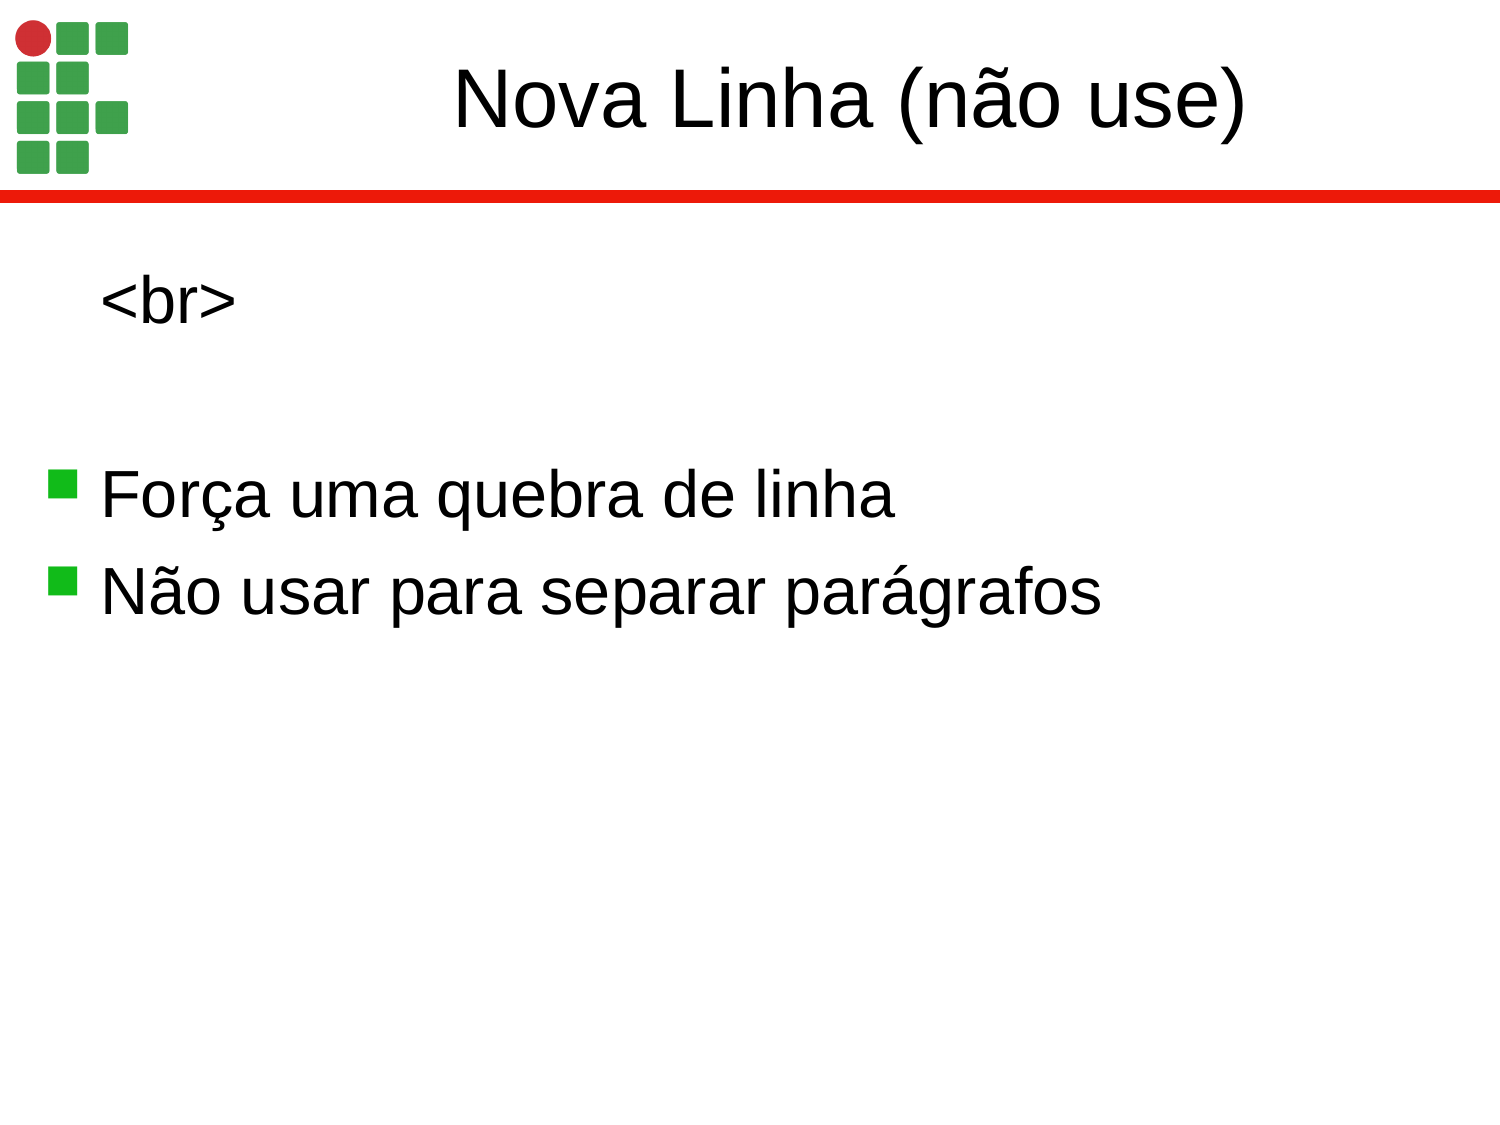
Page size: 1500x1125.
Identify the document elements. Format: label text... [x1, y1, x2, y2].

picture [14, 16, 130, 178]
list <br> Força uma quebra de linha Não usar para separar parágrafos [29, 207, 1471, 1087]
title Nova Linha (não use) [230, 0, 1471, 202]
